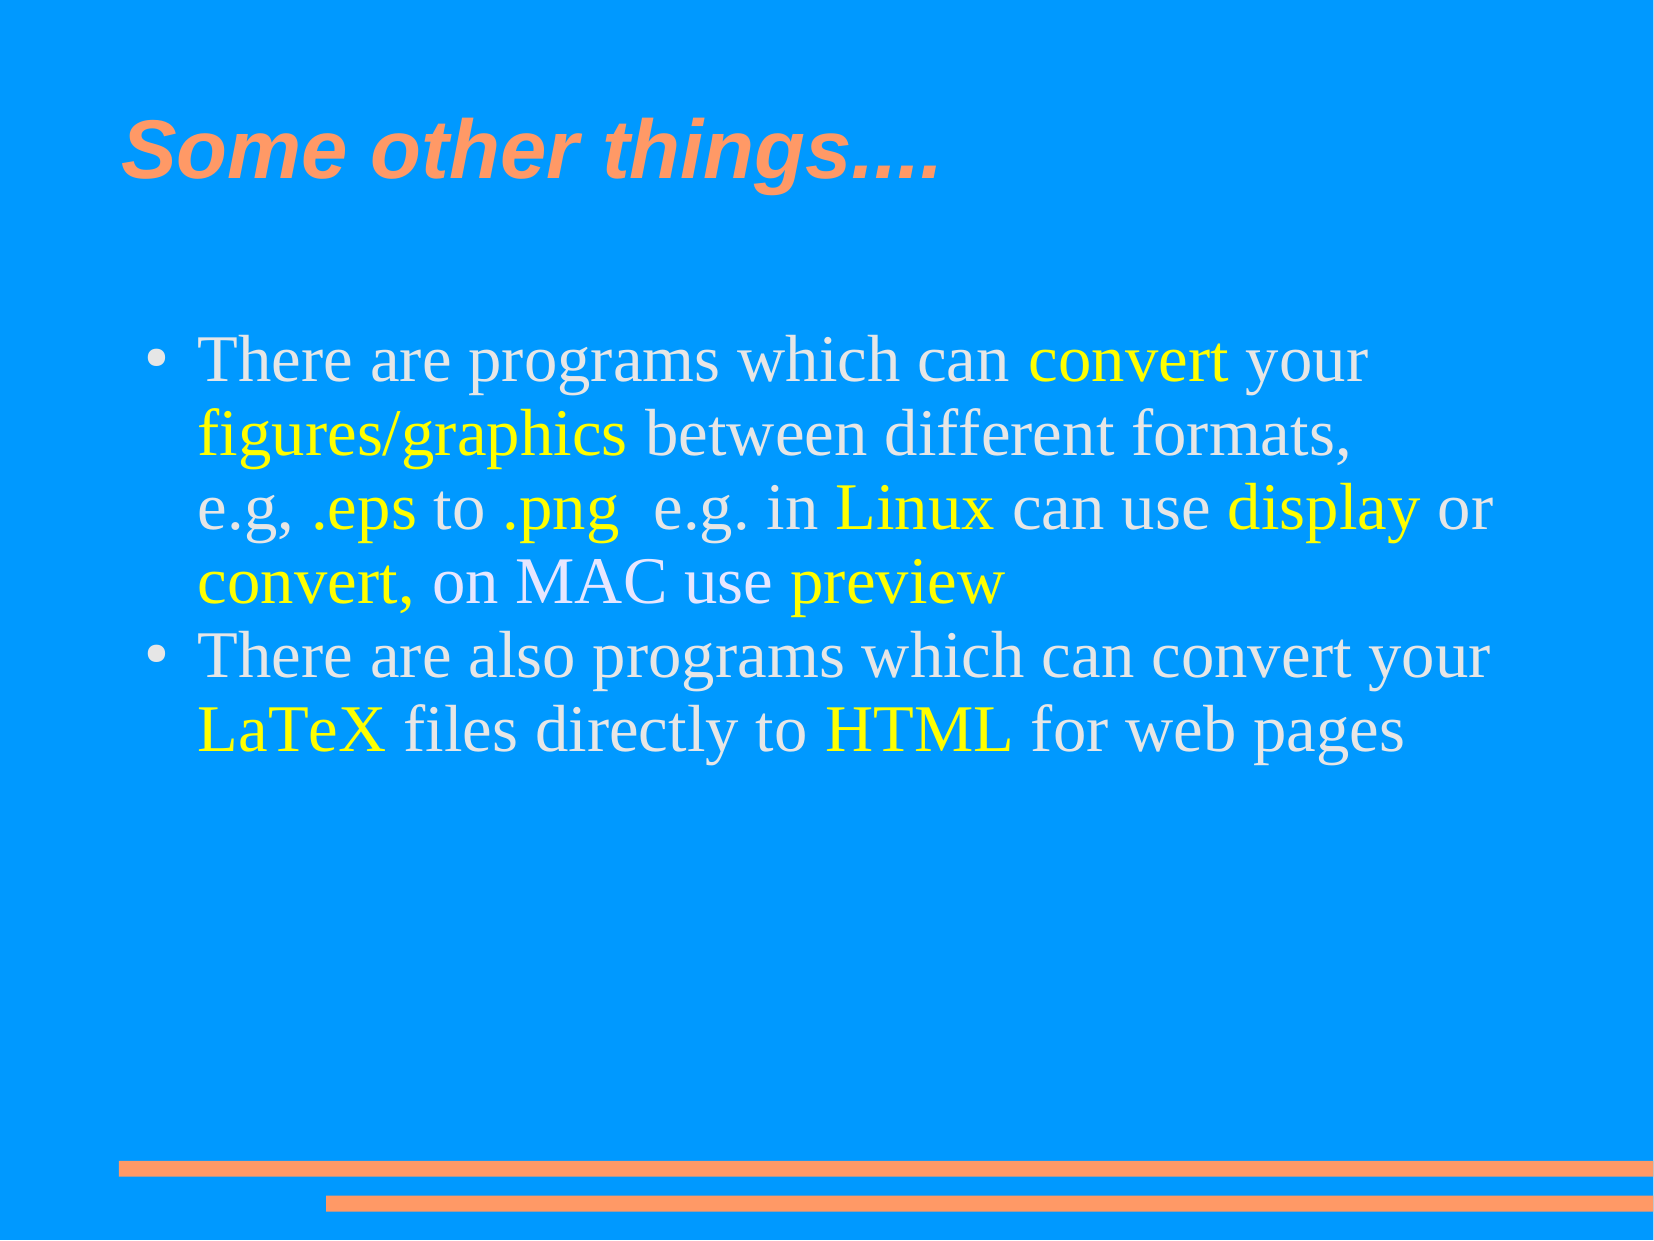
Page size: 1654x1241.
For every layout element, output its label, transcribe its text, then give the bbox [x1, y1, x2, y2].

list There are programs which can convert your figures/graphics between different formats, e.g, .eps to .png e.g. in Linux can use display or convert, on MAC use preview There are also programs which can convert your LaTeX files directly to HTML for web pages [126, 322, 1566, 1132]
title Some other things.... [121, 46, 1534, 254]
